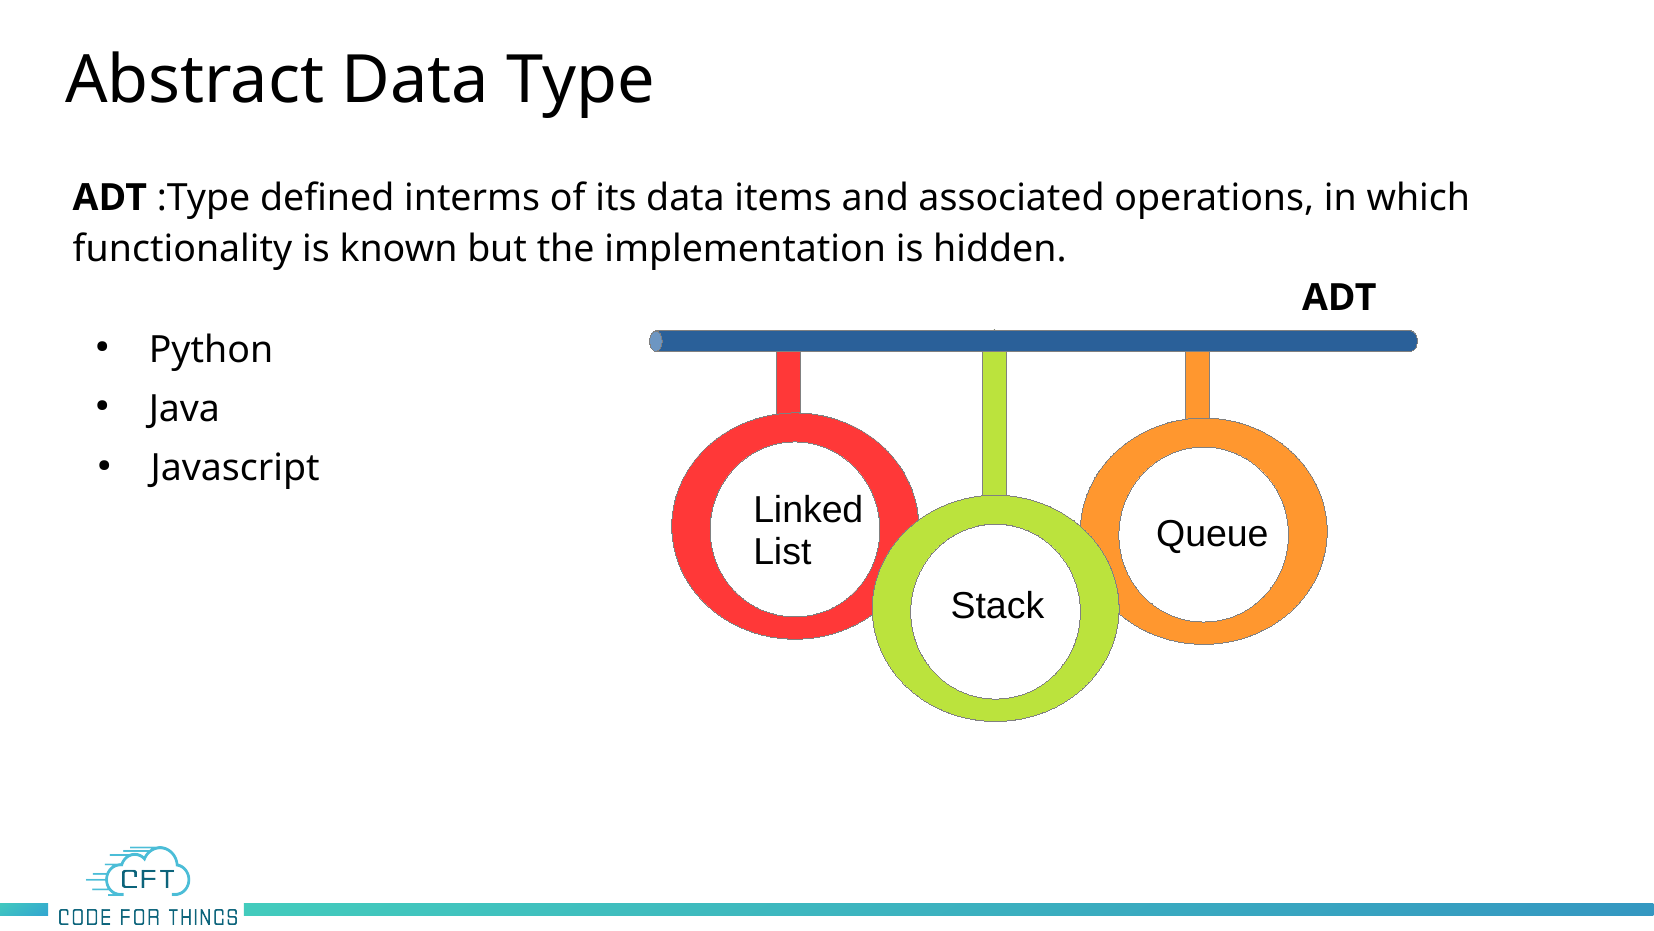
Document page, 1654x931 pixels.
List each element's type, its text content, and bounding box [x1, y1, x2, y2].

text_box Queue [1141, 505, 1289, 592]
text_box ADT [1287, 262, 1415, 322]
text_box ADT :Type defined interms of its data items and associated operations, in which functionality is known but the implementation is hidden. [57, 163, 1619, 322]
text_box Stack [935, 577, 1081, 638]
text_box Java [63, 374, 679, 443]
text_box Python [63, 322, 679, 374]
picture [59, 846, 237, 925]
text_box [657, 330, 1418, 722]
title Abstract Data Type [65, 7, 1554, 146]
text_box Javascript [64, 433, 681, 502]
text_box Linked List [738, 481, 911, 581]
